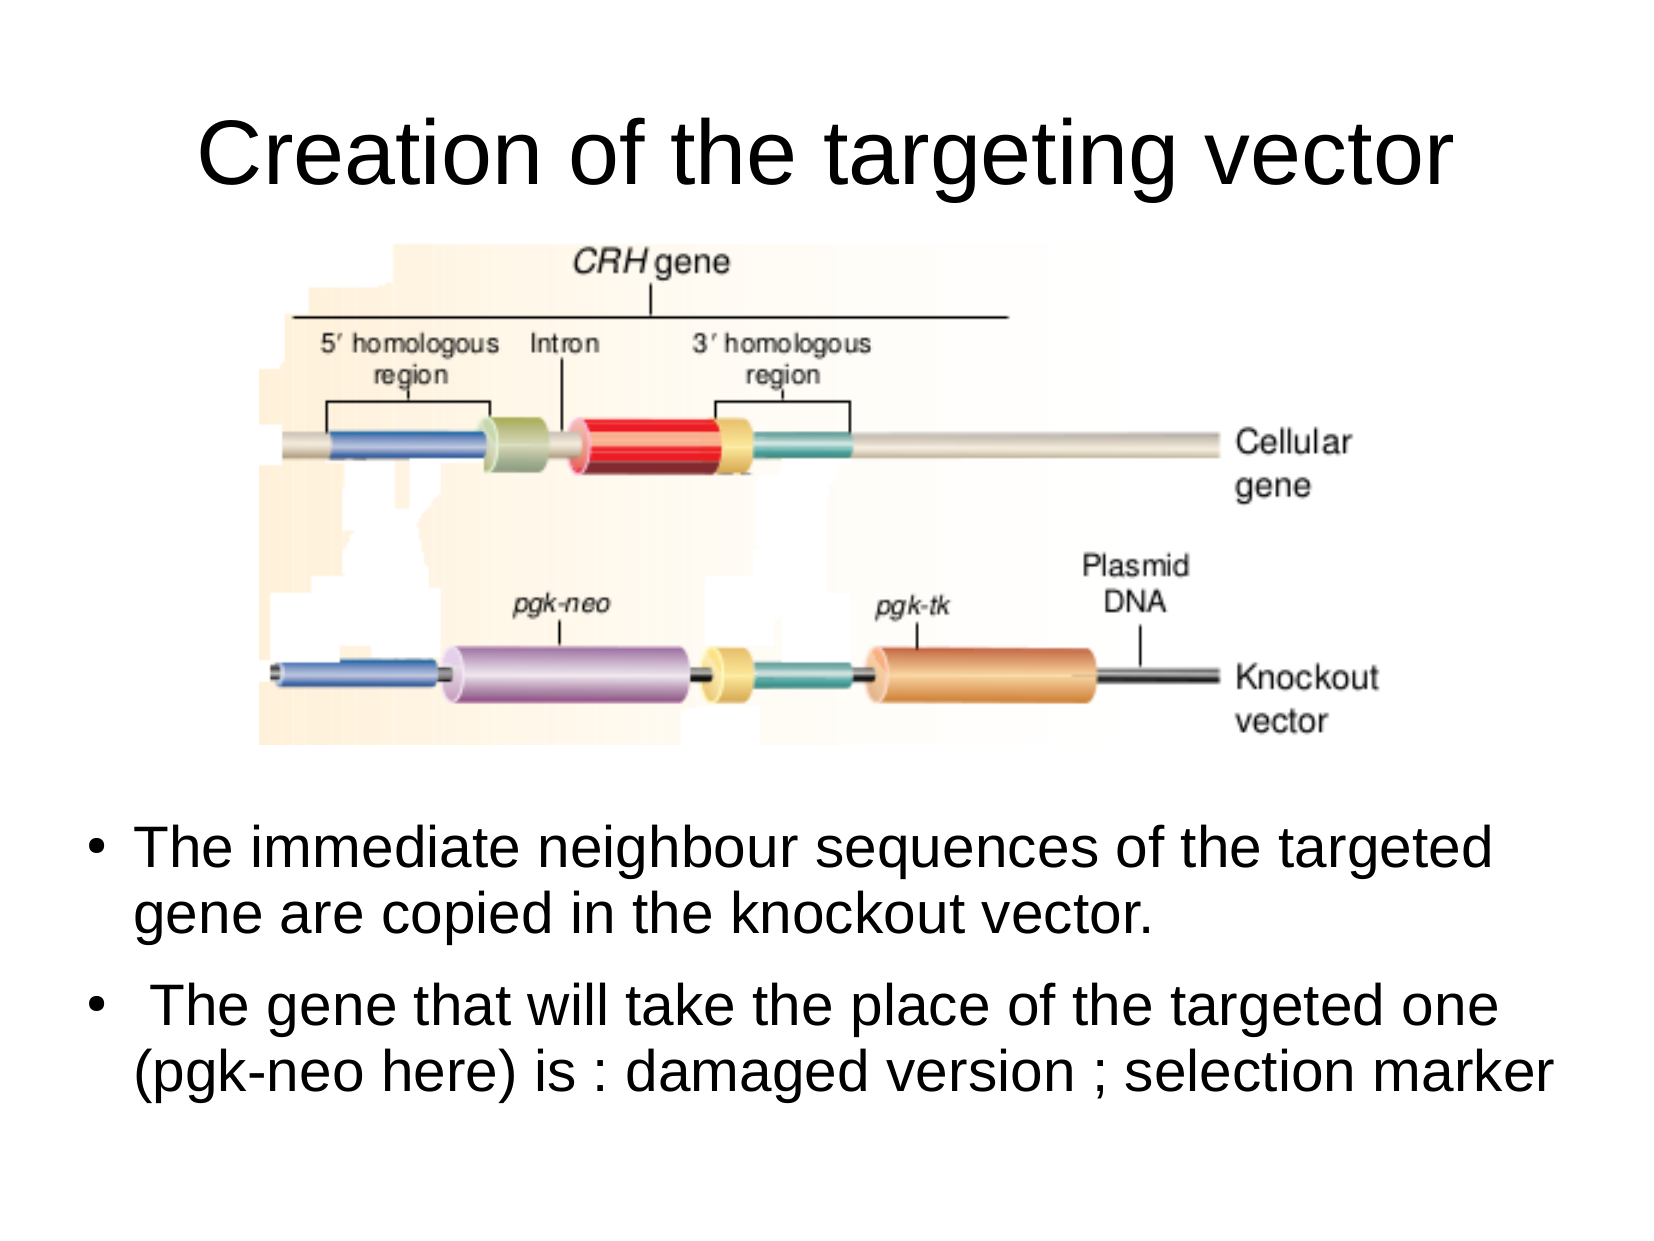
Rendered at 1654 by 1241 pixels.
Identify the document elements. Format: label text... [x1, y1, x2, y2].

list The immediate neighbour sequences of the targeted gene are copied in the knockout vector. The gene that will take the place of the targeted one (pgk-neo here) is : damaged version ; selection marker [70, 814, 1559, 1158]
title Creation of the targeting vector [82, 49, 1571, 257]
picture [259, 228, 1399, 745]
